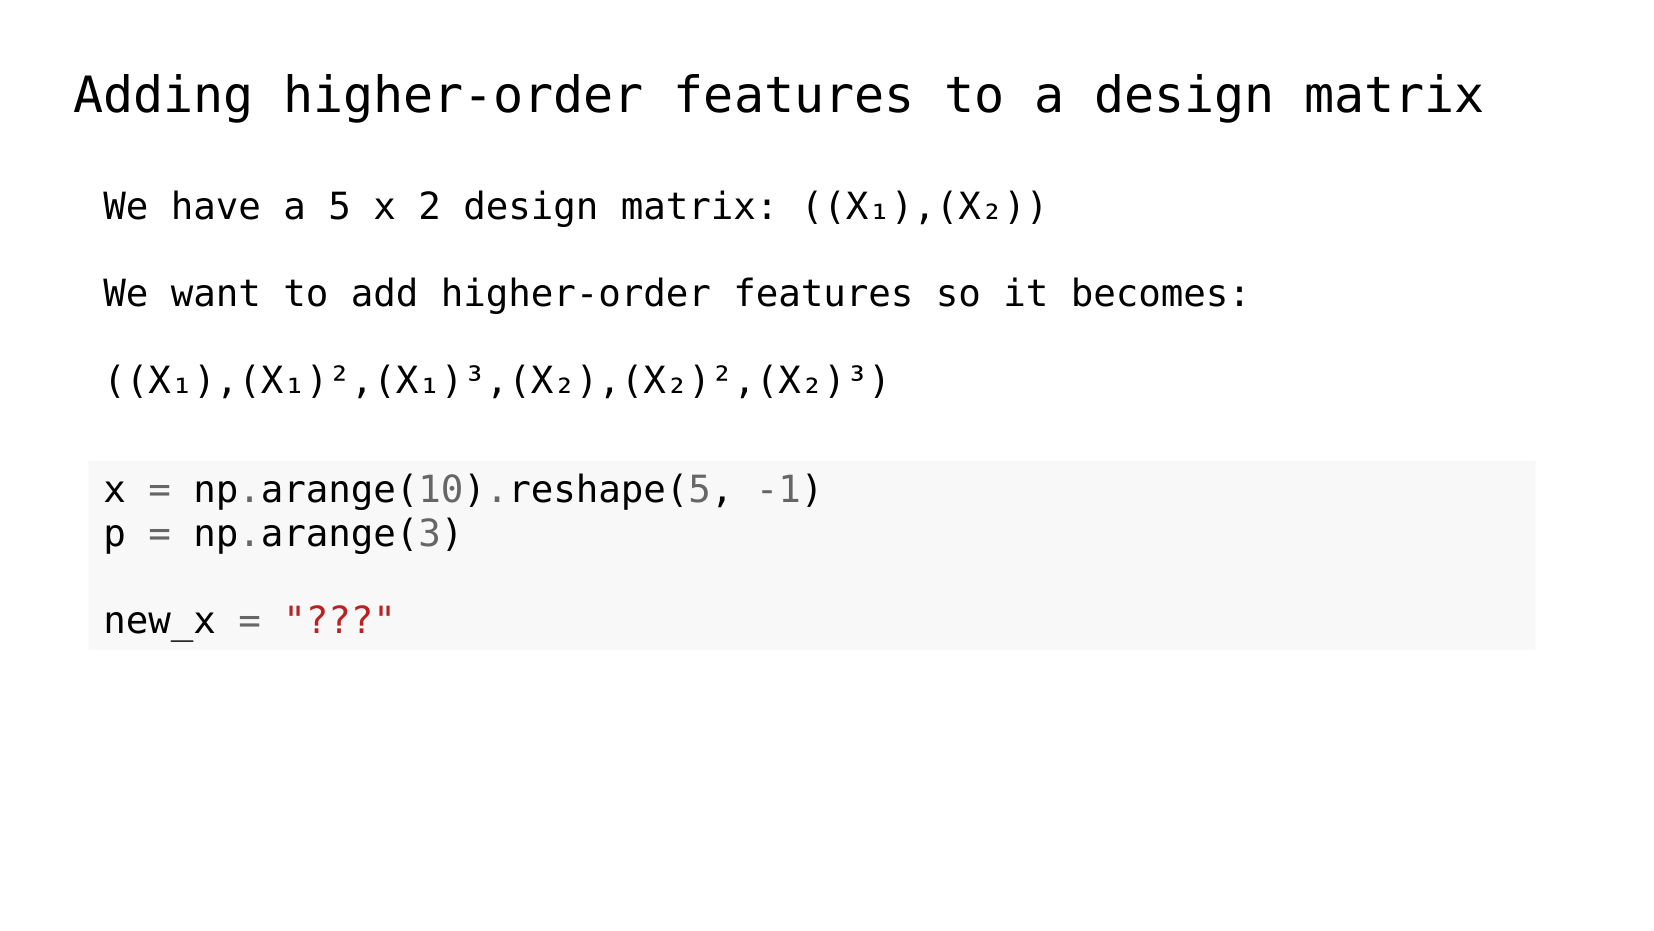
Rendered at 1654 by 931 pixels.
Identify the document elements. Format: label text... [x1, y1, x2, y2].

text_box We have a 5 x 2 design matrix: ((X₁),(X₂)) We want to add higher-order features so it becomes: ((X₁),(X₁)²,(X₁)³,(X₂),(X₂)²,(X₂)³) [88, 177, 1536, 410]
text_box Adding higher-order features to a design matrix [59, 59, 1565, 133]
text_box x = np.arange(10).reshape(5, -1) p = np.arange(3) new_x = "???" [88, 460, 1536, 650]
